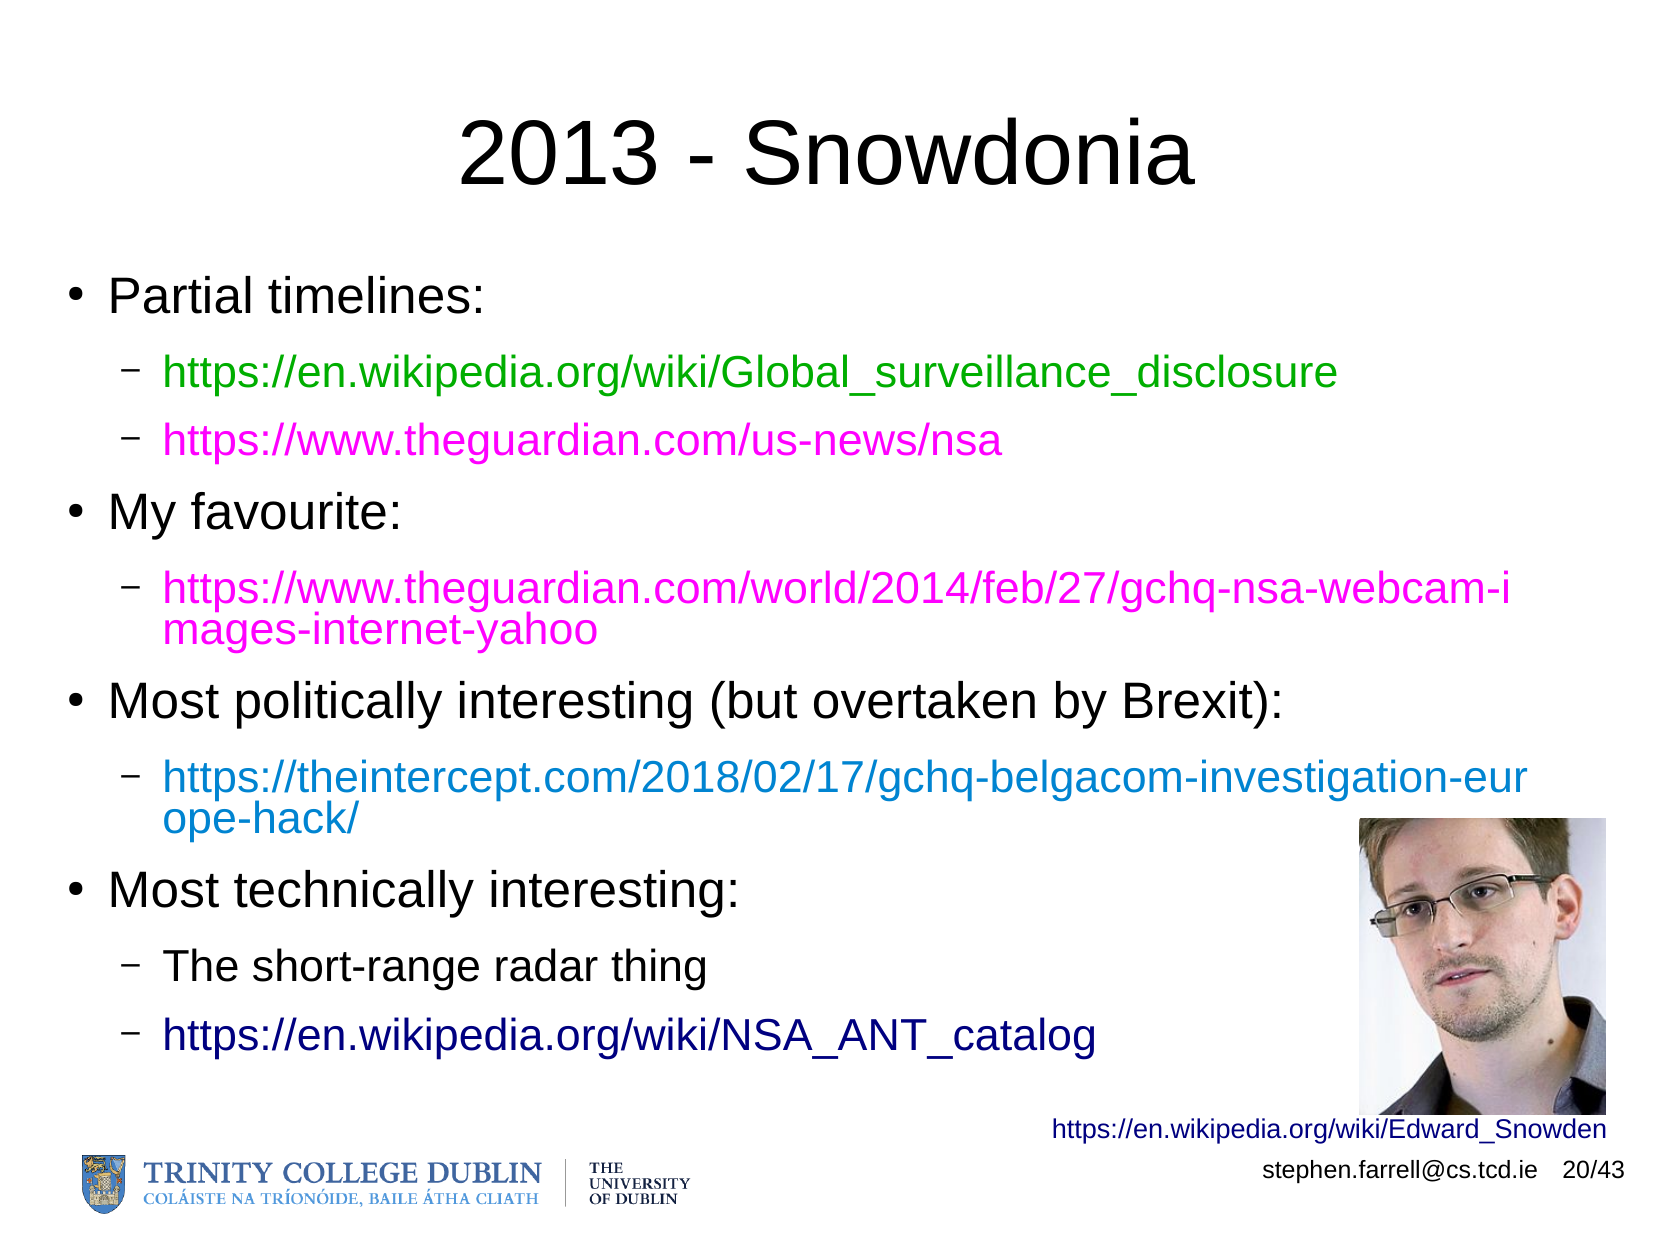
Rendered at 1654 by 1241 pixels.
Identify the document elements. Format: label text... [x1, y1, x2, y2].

picture [82, 1155, 694, 1214]
text_box https://en.wikipedia.org/wiki/Edward_Snowden [1037, 1106, 1626, 1164]
title 2013 - Snowdonia [82, 49, 1571, 257]
list Partial timelines: https://en.wikipedia.org/wiki/Global_surveillance_disclosure https://www.theguardian.com/us-news/nsa My favourite: https://www.theguardian.com/world/2014/feb/27/gchq-nsa-webcam-images-internet-yahoo Most politically interesting (but overtaken by Brexit): https://theintercept.com/2018/02/17/gchq-belgacom-investigation-europe-hack/ Most technically interesting: The short-range radar thing https://en.wikipedia.org/wiki/NSA_ANT_catalog [53, 266, 1542, 986]
picture [1359, 818, 1606, 1106]
